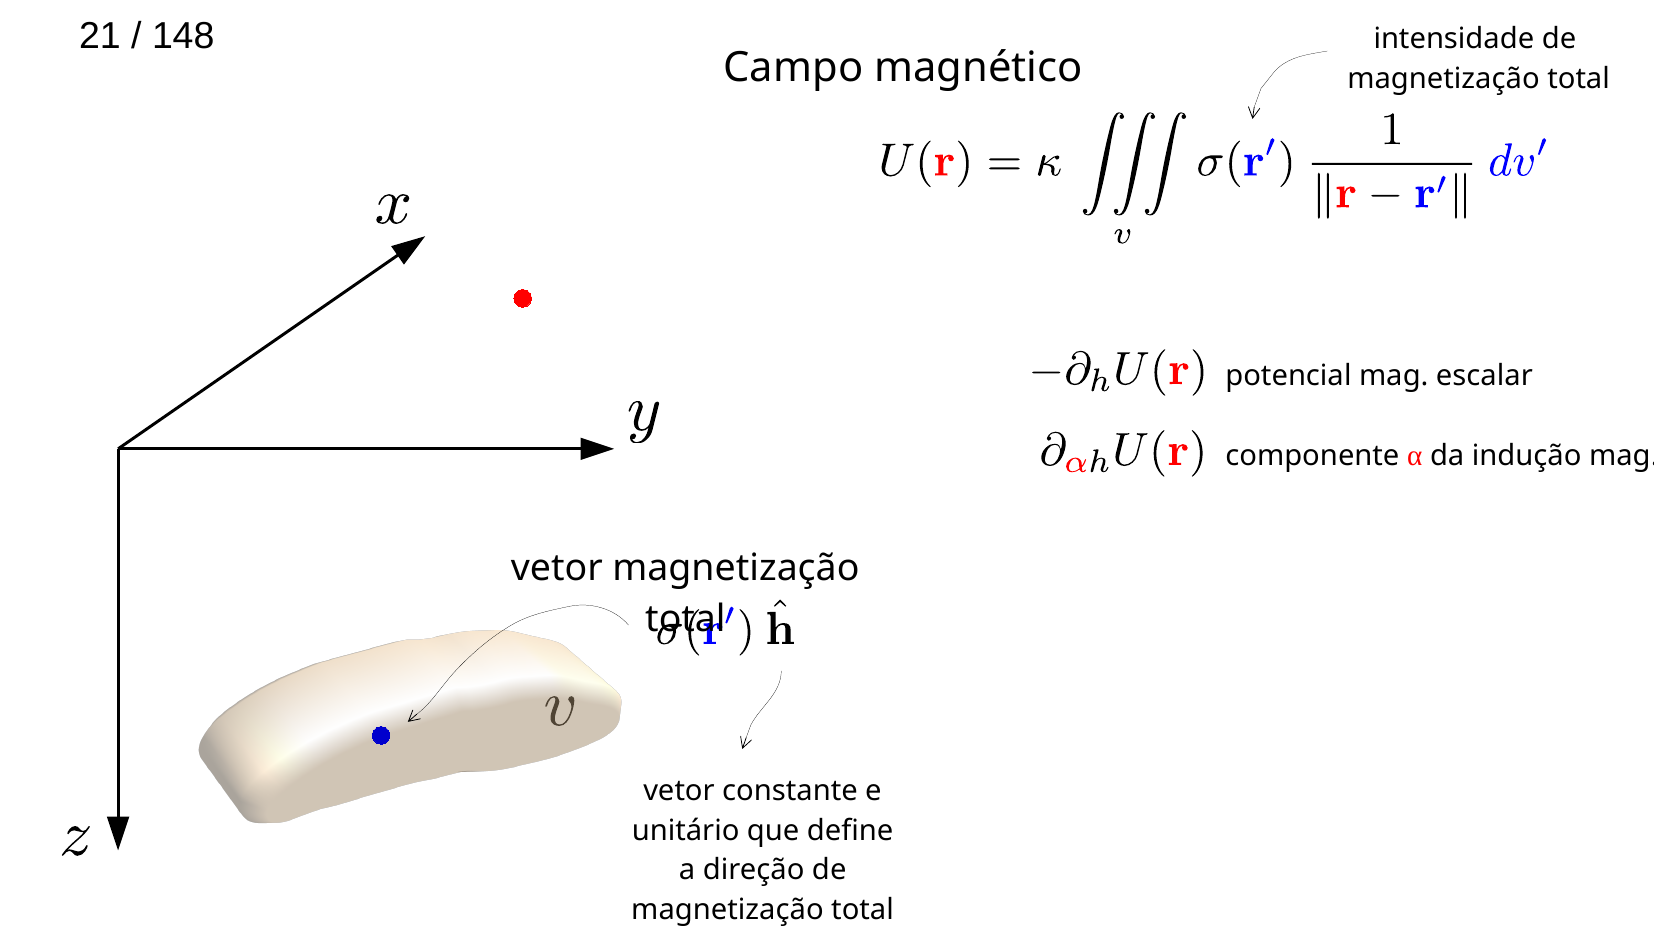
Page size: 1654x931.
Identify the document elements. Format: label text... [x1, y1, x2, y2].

text_box intensidade de magnetização total [1332, 17, 1616, 97]
text_box potencial mag. escalar [1210, 346, 1553, 399]
text_box [372, 726, 390, 745]
picture [374, 194, 413, 224]
picture [1026, 347, 1210, 398]
picture [59, 826, 93, 856]
text_box Campo magnético [708, 29, 1078, 91]
picture [878, 112, 1548, 244]
text_box componente α da indução mag. [1210, 426, 1654, 479]
text_box [513, 289, 532, 308]
picture [626, 401, 662, 443]
text_box vetor magnetização total [496, 533, 957, 626]
text_box vetor constante e unitário que define a direção de magnetização total [616, 761, 928, 869]
text_box <number> / 148 [0, 0, 240, 71]
picture [653, 626, 797, 658]
picture [1037, 428, 1209, 479]
